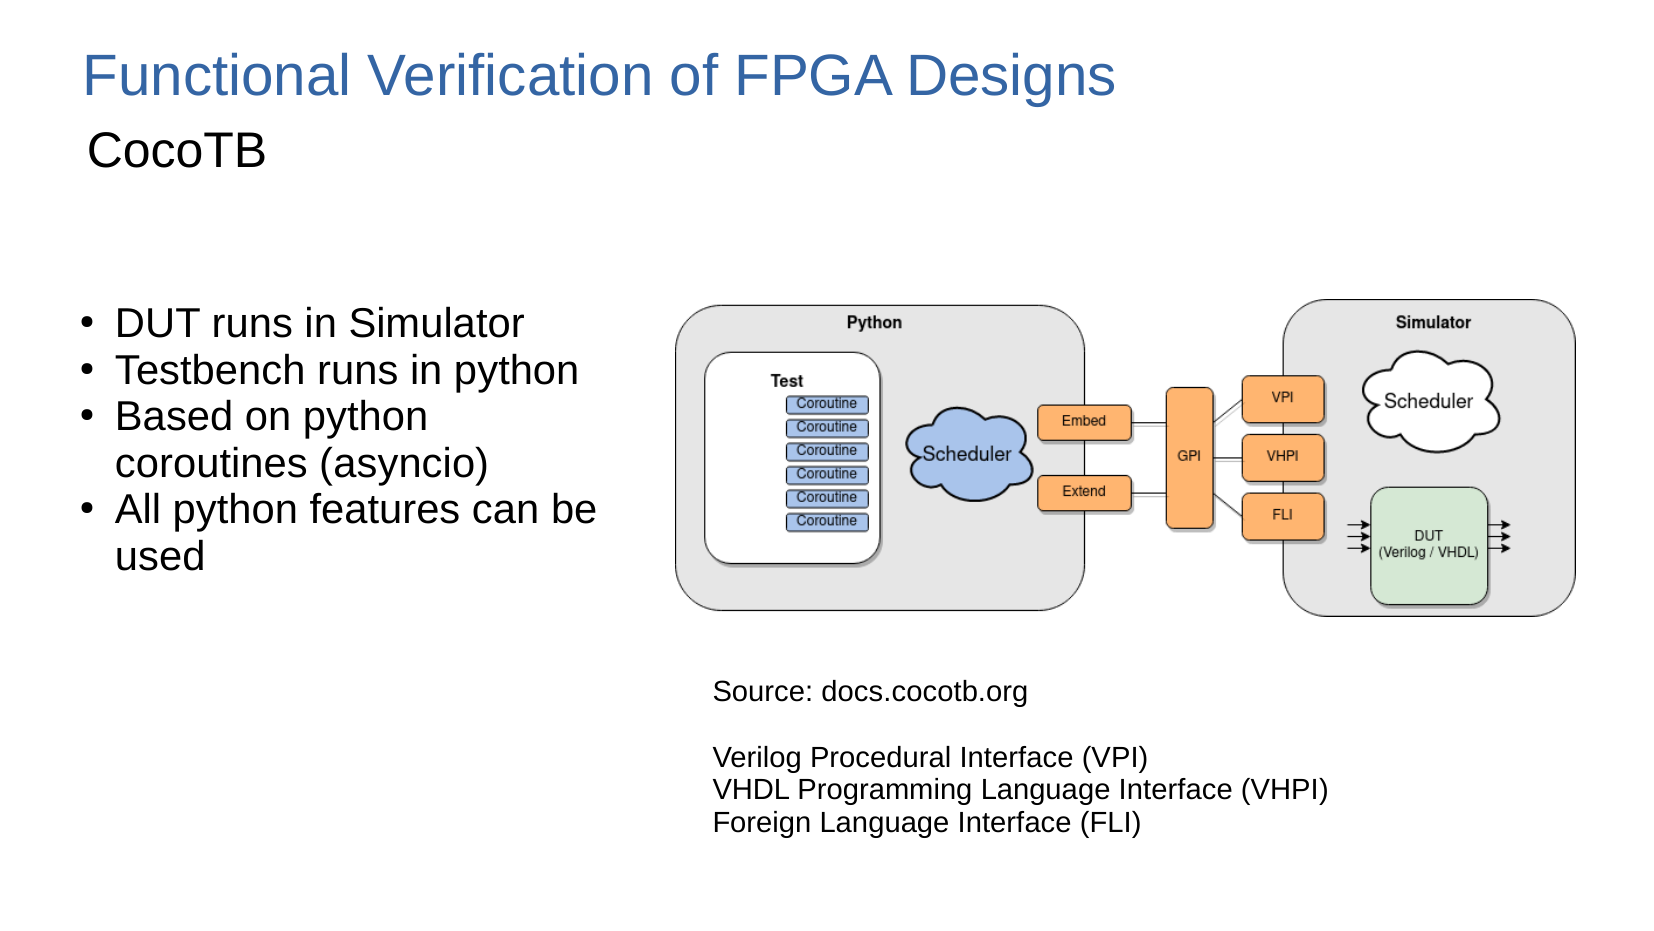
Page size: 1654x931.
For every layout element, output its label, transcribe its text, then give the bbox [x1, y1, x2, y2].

title CocoTB [86, 112, 1576, 188]
text_box Source: docs.cocotb.org Verilog Procedural Interface (VPI) VHDL Programming Language Interface (VHPI) Foreign Language Interface (FLI) [712, 675, 1654, 931]
title Functional Verification of FPGA Designs [82, 37, 1571, 113]
picture [675, 299, 1576, 617]
text_box DUT runs in Simulator Testbench runs in python Based on python coroutines (asyncio) All python features can be used [79, 300, 631, 692]
